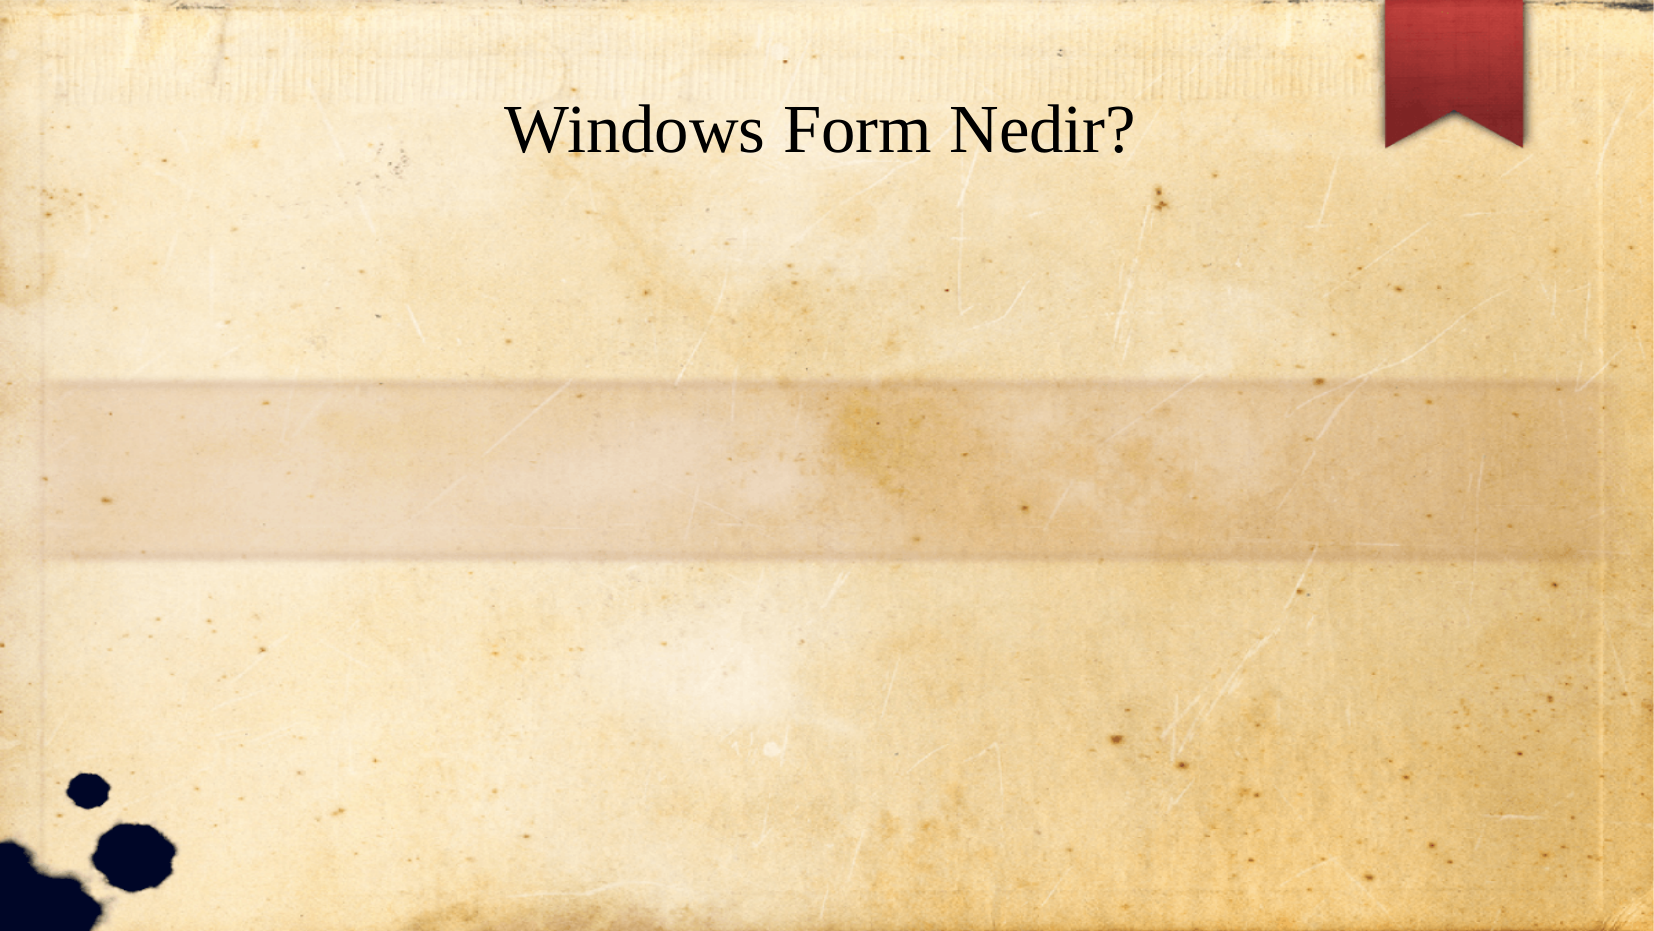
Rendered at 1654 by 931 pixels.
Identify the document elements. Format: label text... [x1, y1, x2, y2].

title Windows Form Nedir? [76, 51, 1565, 207]
picture [0, 0, 1654, 931]
